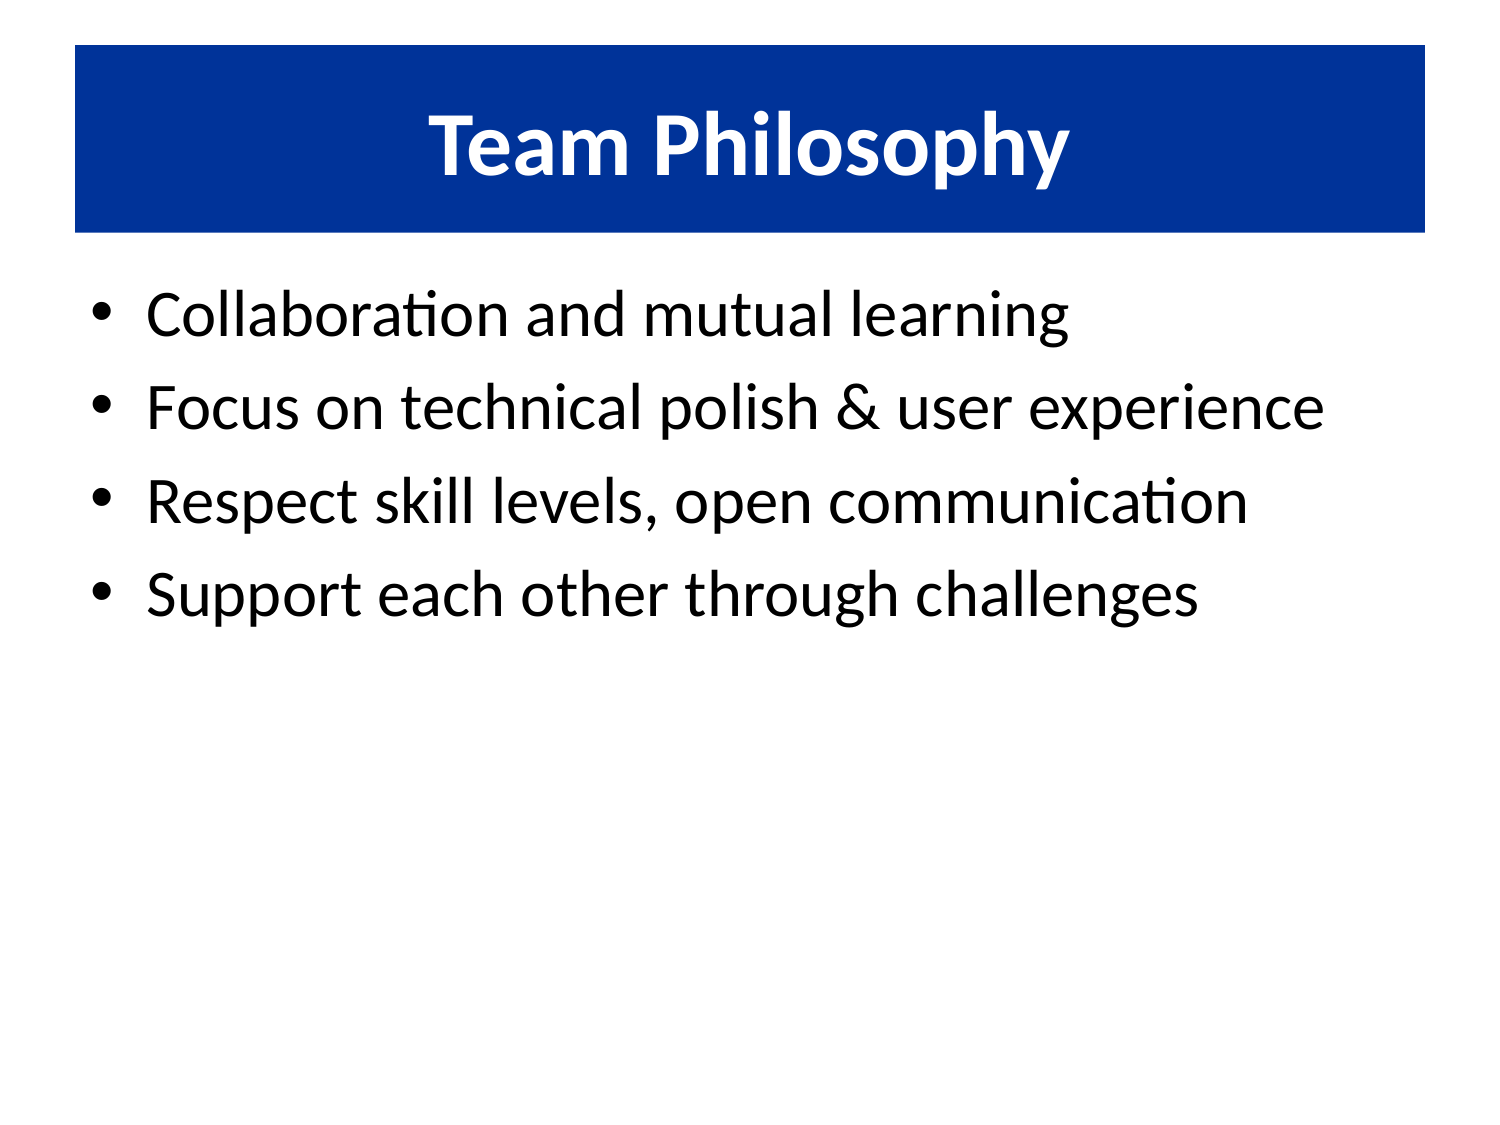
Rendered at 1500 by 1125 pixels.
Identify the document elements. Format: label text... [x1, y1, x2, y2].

list Collaboration and mutual learning Focus on technical polish & user experience Respect skill levels, open communication Support each other through challenges [75, 262, 1425, 1005]
title Team Philosophy [75, 45, 1425, 233]
